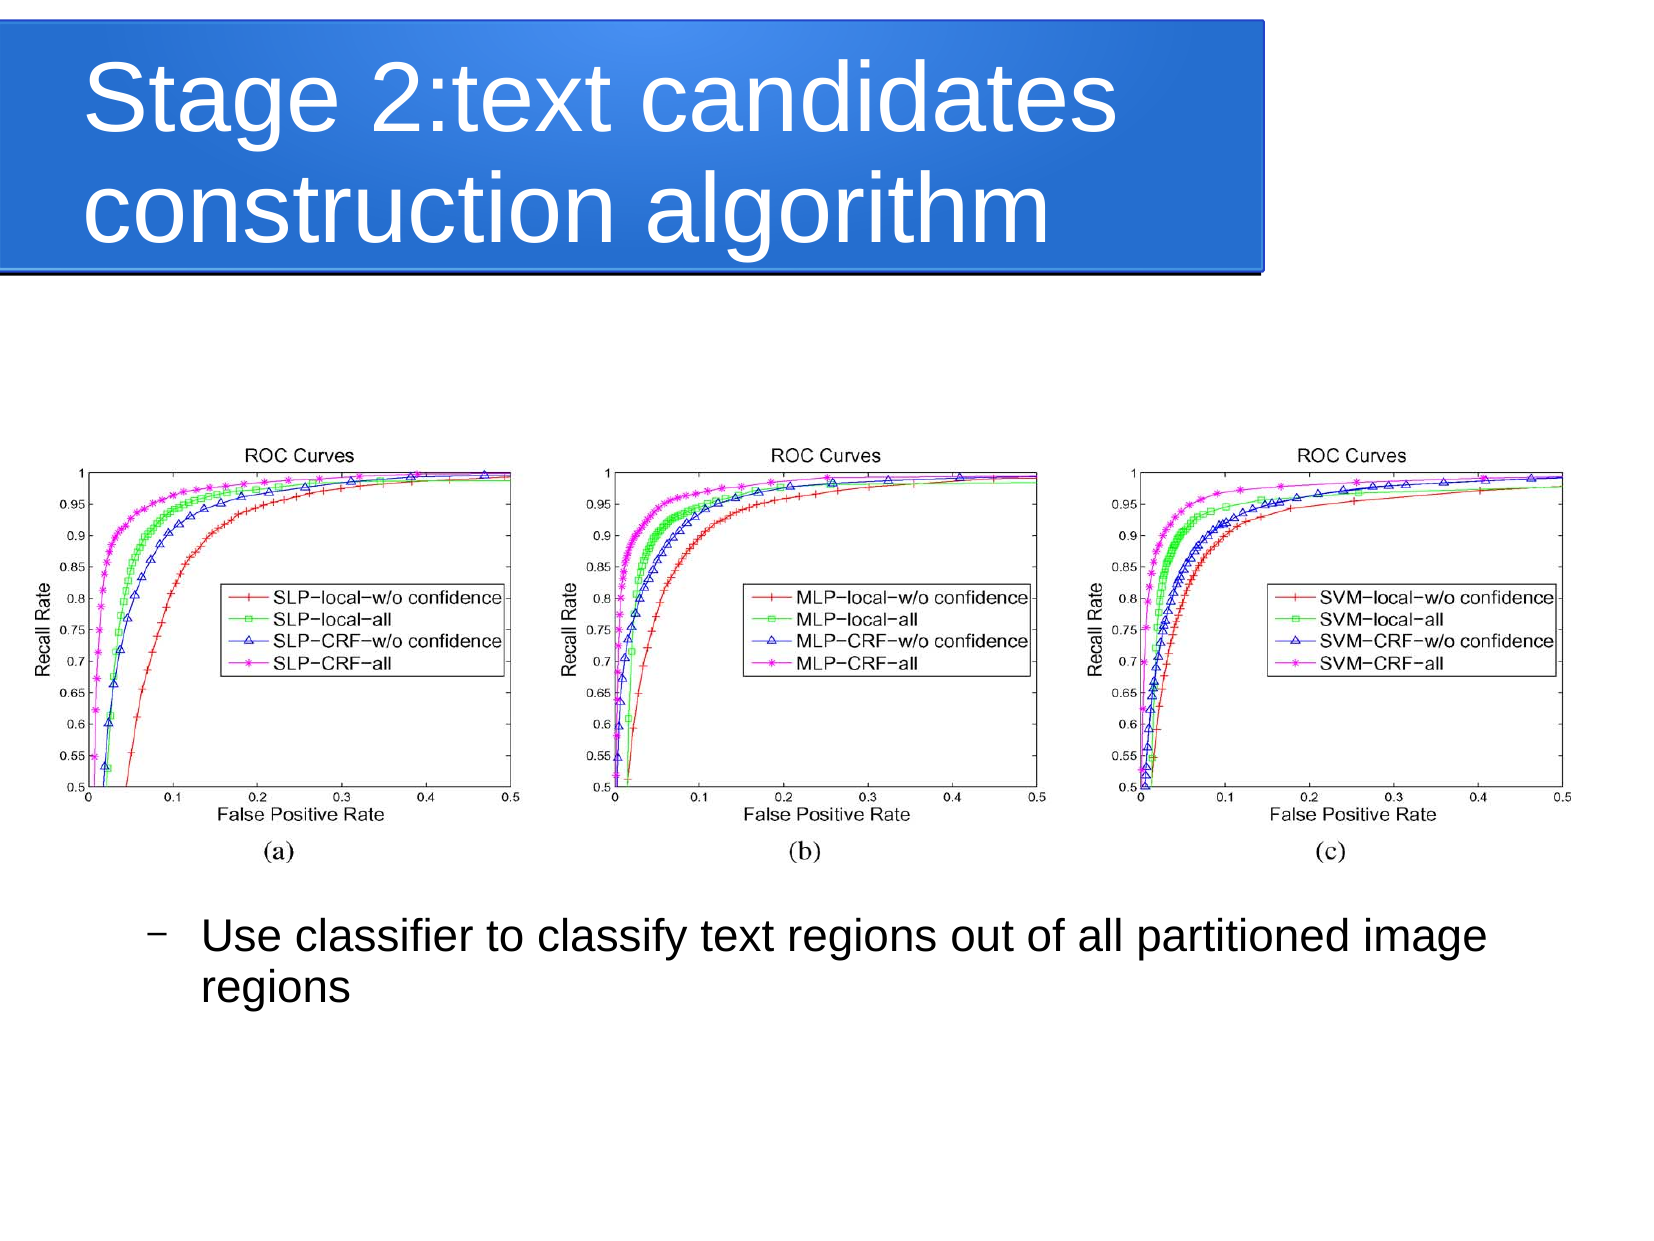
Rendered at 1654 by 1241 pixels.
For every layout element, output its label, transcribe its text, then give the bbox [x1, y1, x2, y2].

title Stage 2:text candidates construction algorithm [82, 42, 1250, 264]
text_box Use classifier to classify text regions out of all partitioned image regions [59, 909, 1560, 1146]
picture [35, 448, 1571, 863]
